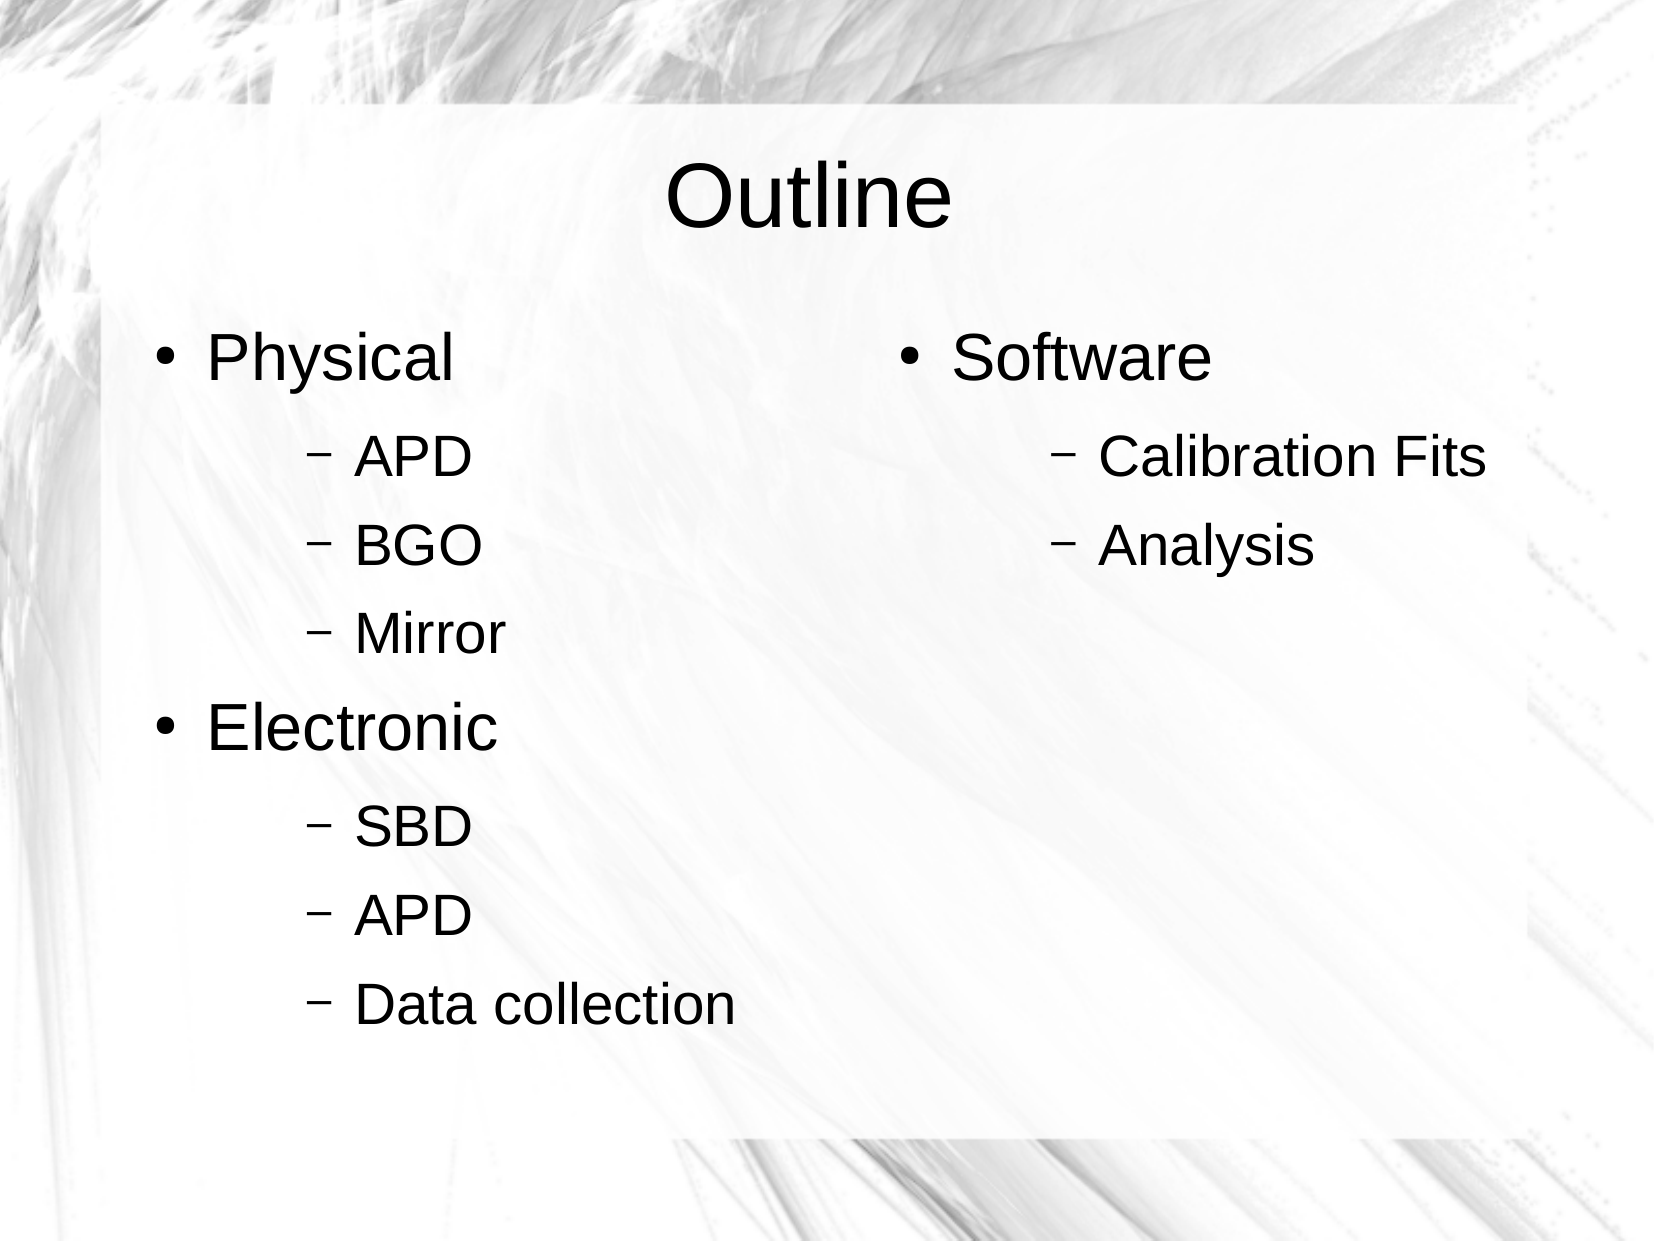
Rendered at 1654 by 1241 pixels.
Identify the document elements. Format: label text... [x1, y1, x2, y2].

title Outline [118, 112, 1506, 281]
picture [0, 0, 1654, 1241]
list Software Calibration Fits Analysis [862, 319, 1572, 945]
list Physical APD BGO Mirror Electronic SBD APD Data collection [118, 319, 827, 1036]
